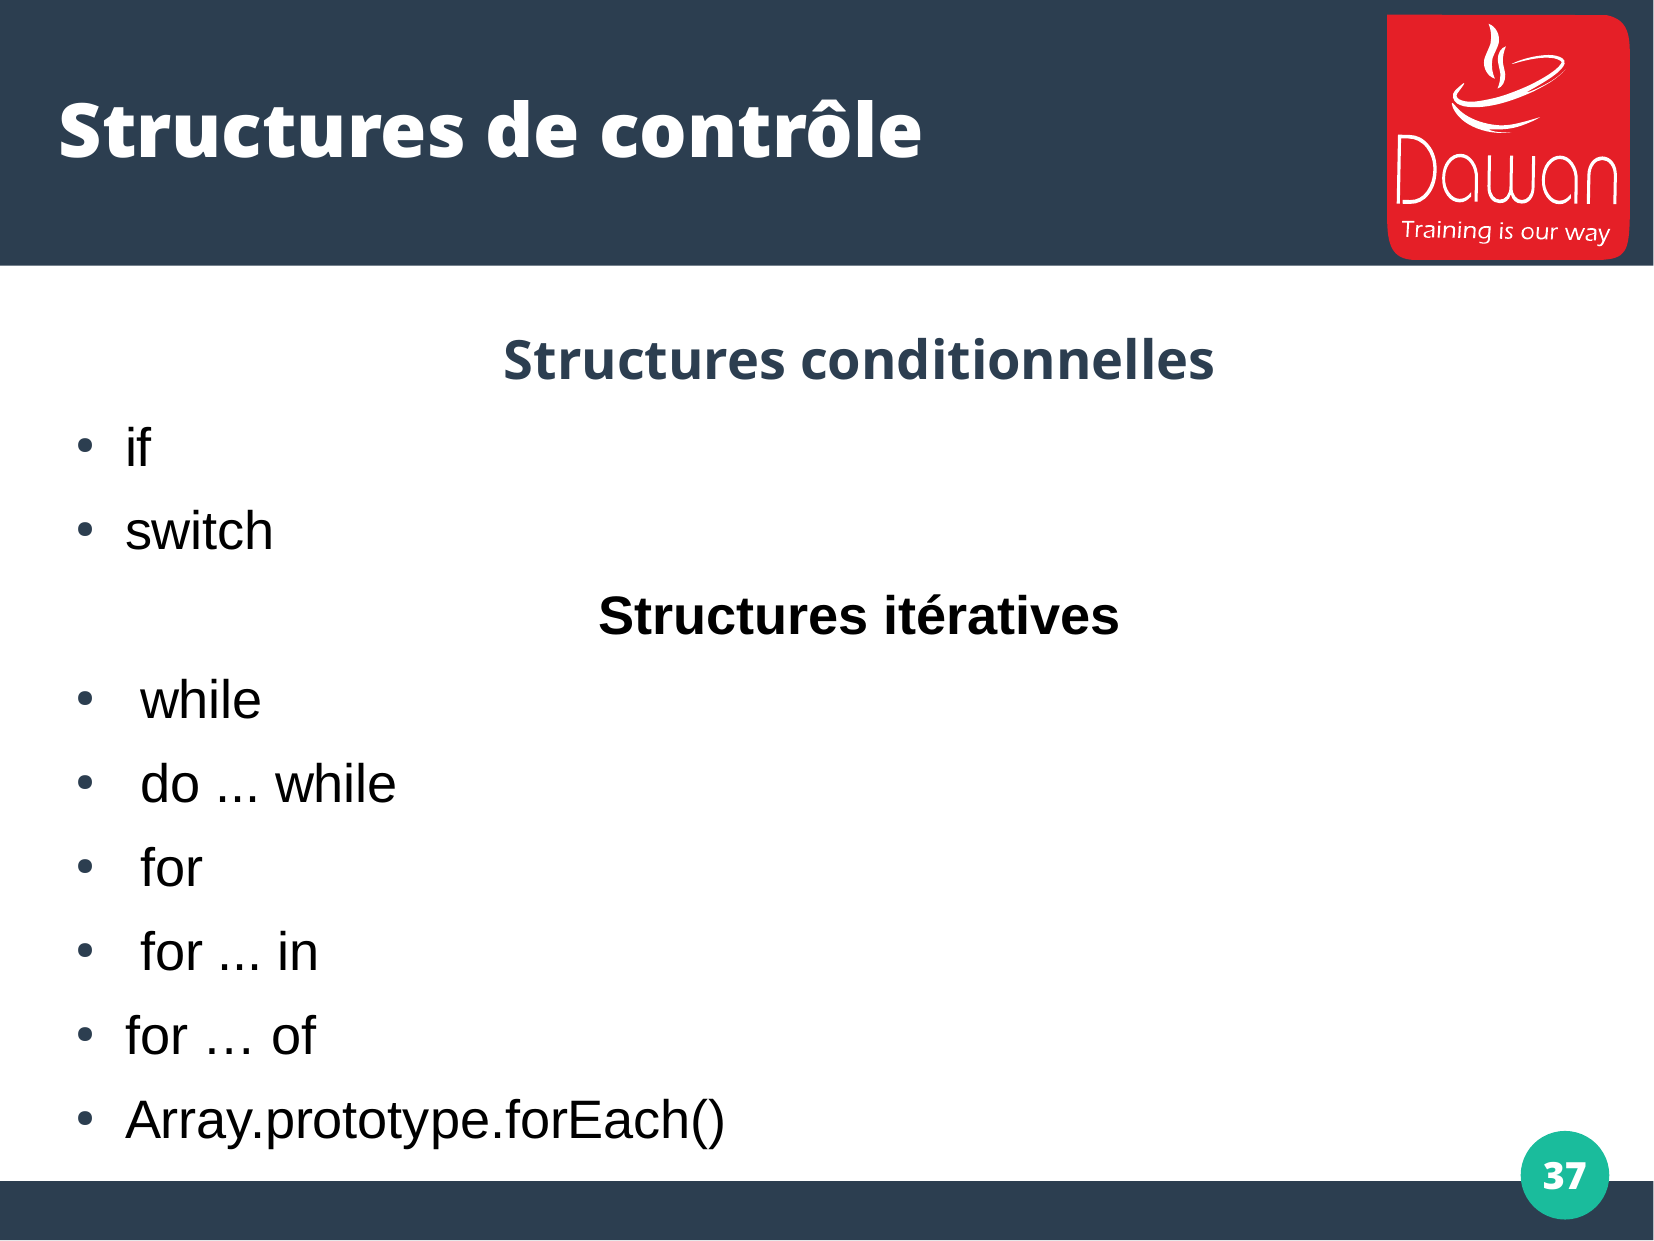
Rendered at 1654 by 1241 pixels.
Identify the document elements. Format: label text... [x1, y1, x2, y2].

picture [1387, 14, 1630, 260]
title Structures de contrôle [59, 49, 1387, 207]
list Structures conditionnelles if switch Structures itératives while do ... while for for ... in for … of Array.prototype.forEach() [59, 324, 1595, 1152]
